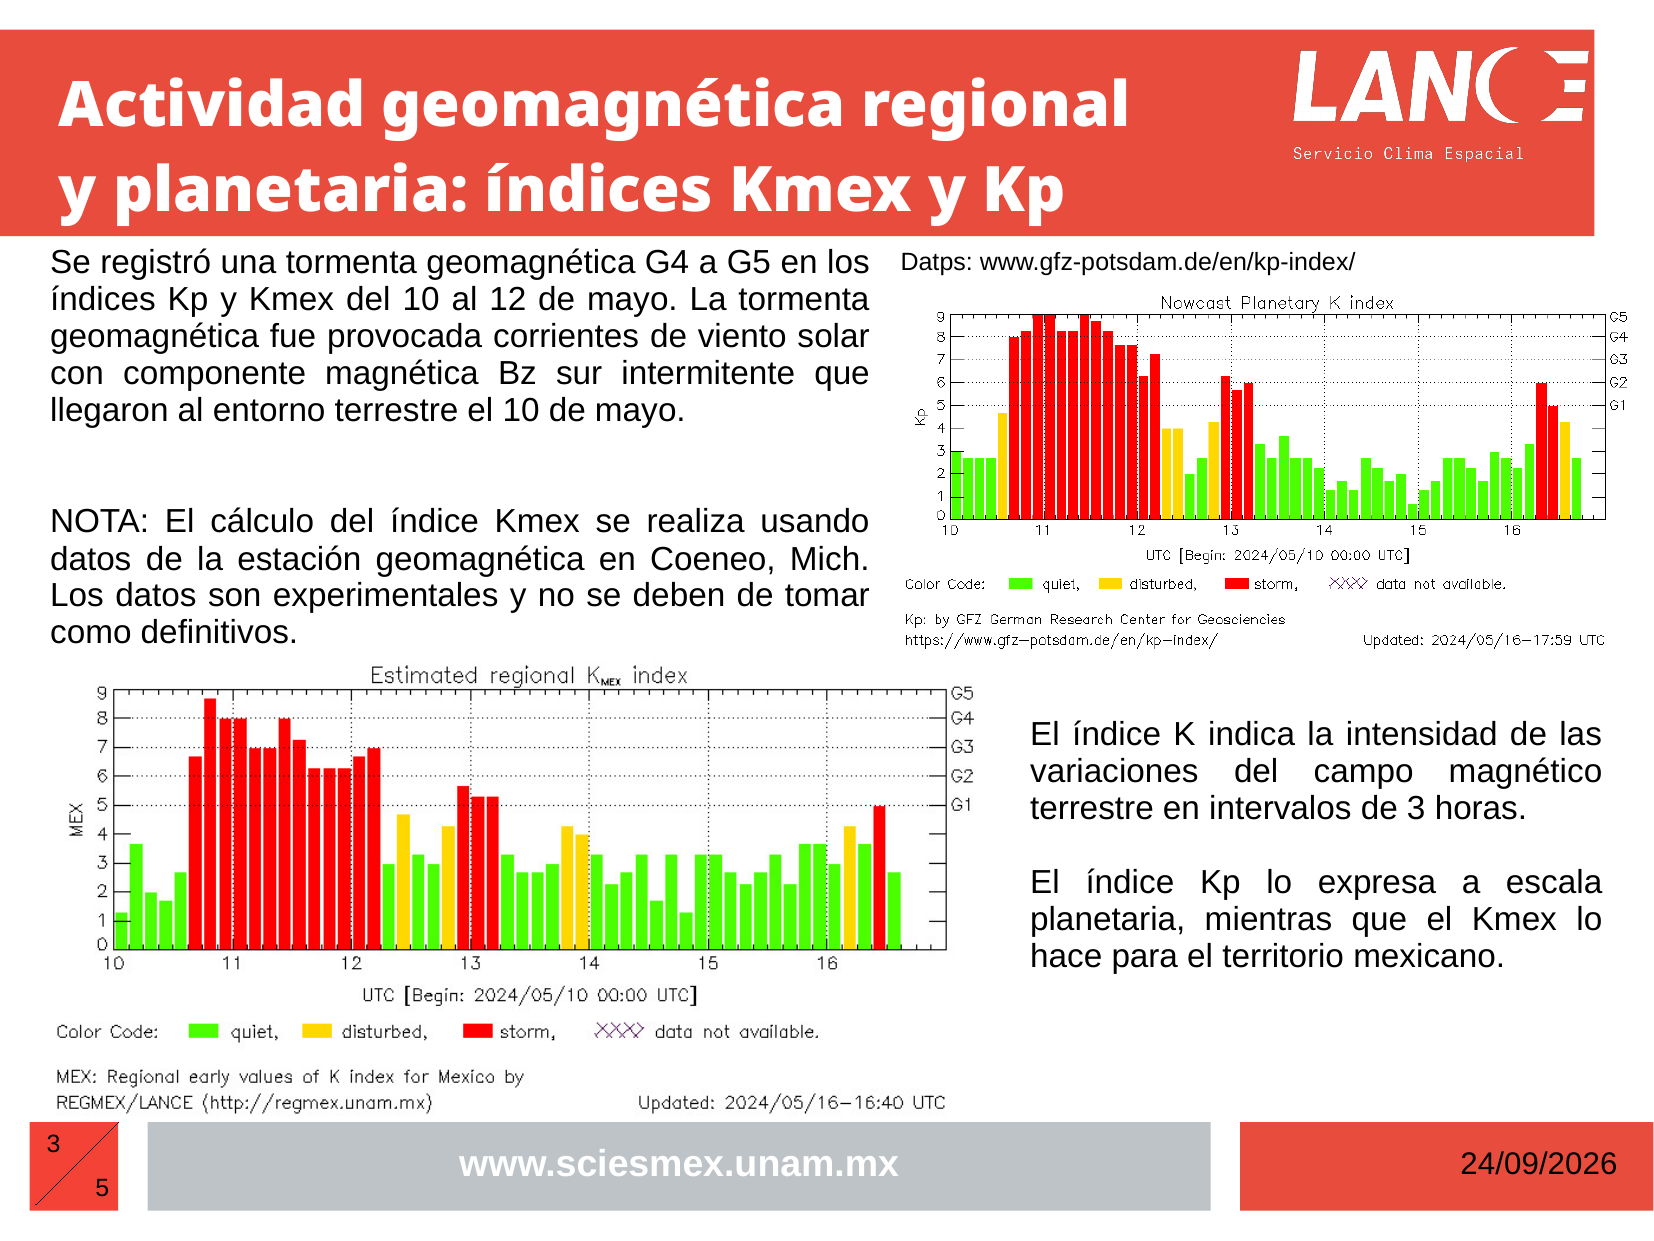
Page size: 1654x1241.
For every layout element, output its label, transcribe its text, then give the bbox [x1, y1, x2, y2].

text_box 16/05/2024 [1424, 1122, 1654, 1205]
text_box <número> [31, 1122, 176, 1170]
text_box 5 [35, 1151, 125, 1209]
text_box El índice K indica la intensidad de las variaciones del campo magnético terrestre en intervalos de 3 horas. El índice Kp lo expresa a escala planetaria, mientras que el Kmex lo hace para el territorio mexicano. [1015, 707, 1619, 1052]
picture [47, 277, 1642, 1116]
text_box www.sciesmex.unam.mx [153, 1122, 1205, 1205]
picture [1293, 47, 1589, 162]
title Actividad geomagnética regional y planetaria: índices Kmex y Kp [59, 59, 1312, 207]
text_box Se registró una tormenta geomagnética G4 a G5 en los índices Kp y Kmex del 10 al 12 de mayo. La tormenta geomagnética fue provocada corrientes de viento solar con componente magnética Bz sur intermitente que llegaron al entorno terrestre el 10 de mayo. NOTA: El cálculo del índice Kmex se realiza usando datos de la estación geomagnética en Coeneo, Mich. Los datos son experimentales y no se deben de tomar como definitivos. [35, 236, 886, 770]
text_box Datps: www.gfz-potsdam.de/en/kp-index/ [886, 240, 1654, 284]
